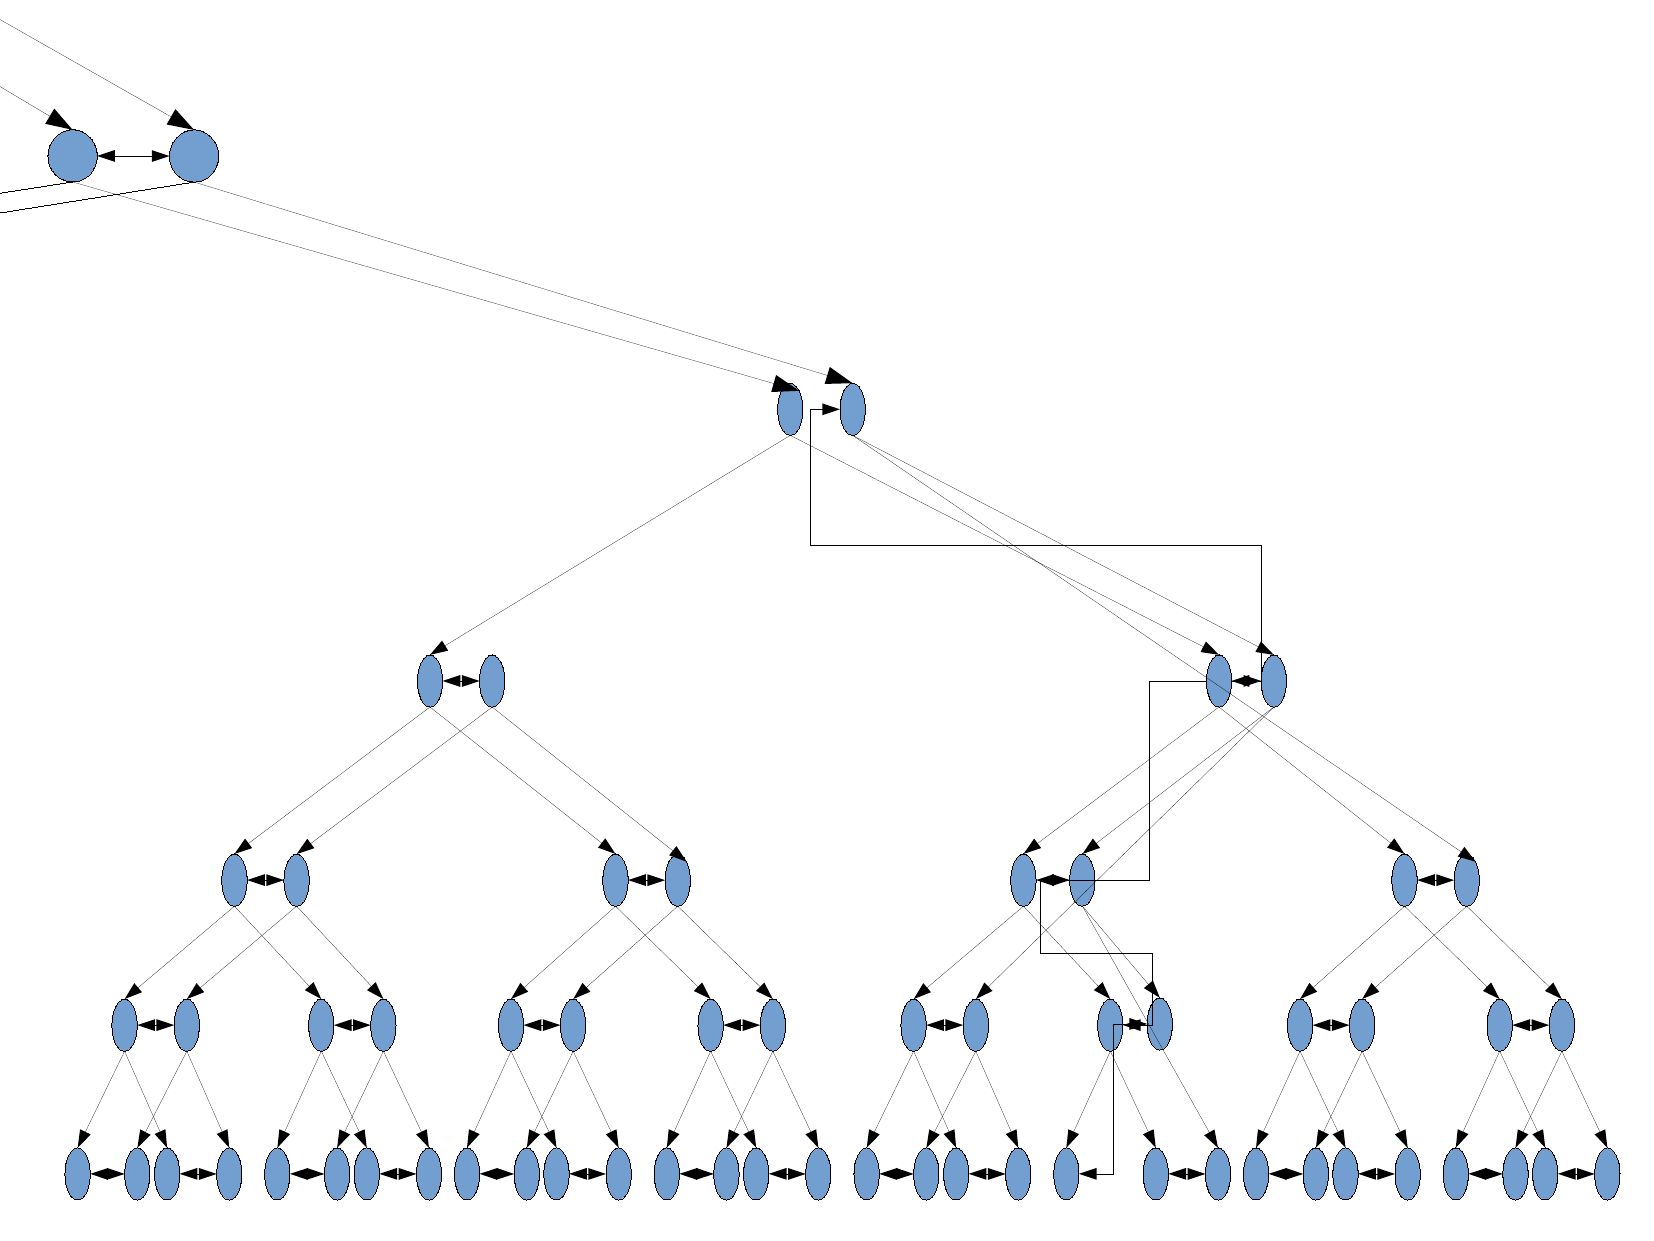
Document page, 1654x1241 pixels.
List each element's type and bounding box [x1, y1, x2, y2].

text_box [1205, 1148, 1231, 1201]
text_box [324, 1147, 350, 1201]
text_box [963, 999, 989, 1052]
text_box [1532, 1148, 1558, 1200]
text_box [498, 999, 524, 1051]
text_box [1243, 1147, 1269, 1200]
text_box [790, 383, 799, 390]
text_box [154, 1148, 180, 1200]
text_box [1206, 655, 1232, 693]
text_box [1053, 1147, 1079, 1200]
text_box [454, 1147, 480, 1200]
text_box [370, 999, 397, 1052]
text_box [1069, 854, 1095, 880]
text_box [665, 857, 691, 906]
text_box [417, 655, 443, 707]
text_box [1147, 1003, 1152, 1025]
text_box [1005, 1148, 1031, 1201]
text_box [943, 1148, 969, 1200]
text_box [900, 999, 927, 1052]
text_box [1303, 1148, 1329, 1201]
text_box [1010, 854, 1037, 906]
text_box [216, 1147, 242, 1201]
text_box [1114, 1025, 1123, 1050]
text_box [221, 854, 248, 906]
text_box [654, 1147, 680, 1200]
text_box [1287, 999, 1313, 1051]
text_box [1391, 854, 1418, 906]
text_box [283, 854, 310, 906]
text_box [1502, 1147, 1529, 1201]
text_box [1594, 1147, 1621, 1201]
text_box [1549, 999, 1575, 1051]
text_box [264, 1147, 290, 1200]
text_box [853, 1147, 880, 1200]
text_box [560, 999, 586, 1052]
text_box [1395, 1147, 1421, 1201]
text_box [1097, 999, 1123, 1052]
text_box [1487, 999, 1513, 1052]
text_box [514, 1148, 540, 1201]
text_box [1206, 678, 1230, 707]
text_box [1076, 884, 1095, 907]
text_box [777, 391, 803, 435]
text_box [606, 1147, 632, 1201]
text_box [1349, 999, 1375, 1052]
text_box [840, 383, 866, 436]
text_box [1143, 1147, 1169, 1200]
text_box [47, 129, 98, 182]
text_box [308, 999, 334, 1052]
text_box [760, 999, 786, 1051]
text_box [697, 999, 724, 1052]
text_box [64, 1147, 91, 1200]
text_box [111, 999, 138, 1052]
text_box [169, 129, 219, 182]
text_box [354, 1147, 380, 1200]
text_box [805, 1147, 831, 1201]
text_box [124, 1147, 150, 1201]
text_box [713, 1147, 740, 1201]
text_box [1443, 1148, 1469, 1200]
text_box [602, 854, 629, 906]
text_box [913, 1147, 939, 1201]
text_box [543, 1147, 570, 1200]
text_box [1261, 654, 1287, 708]
text_box [743, 1148, 769, 1200]
text_box [416, 1147, 442, 1201]
text_box [1147, 1026, 1162, 1051]
text_box [1332, 1147, 1359, 1200]
text_box [479, 654, 505, 707]
text_box [1151, 997, 1173, 1049]
text_box [174, 999, 200, 1052]
text_box [1069, 881, 1095, 901]
text_box [1454, 858, 1480, 906]
